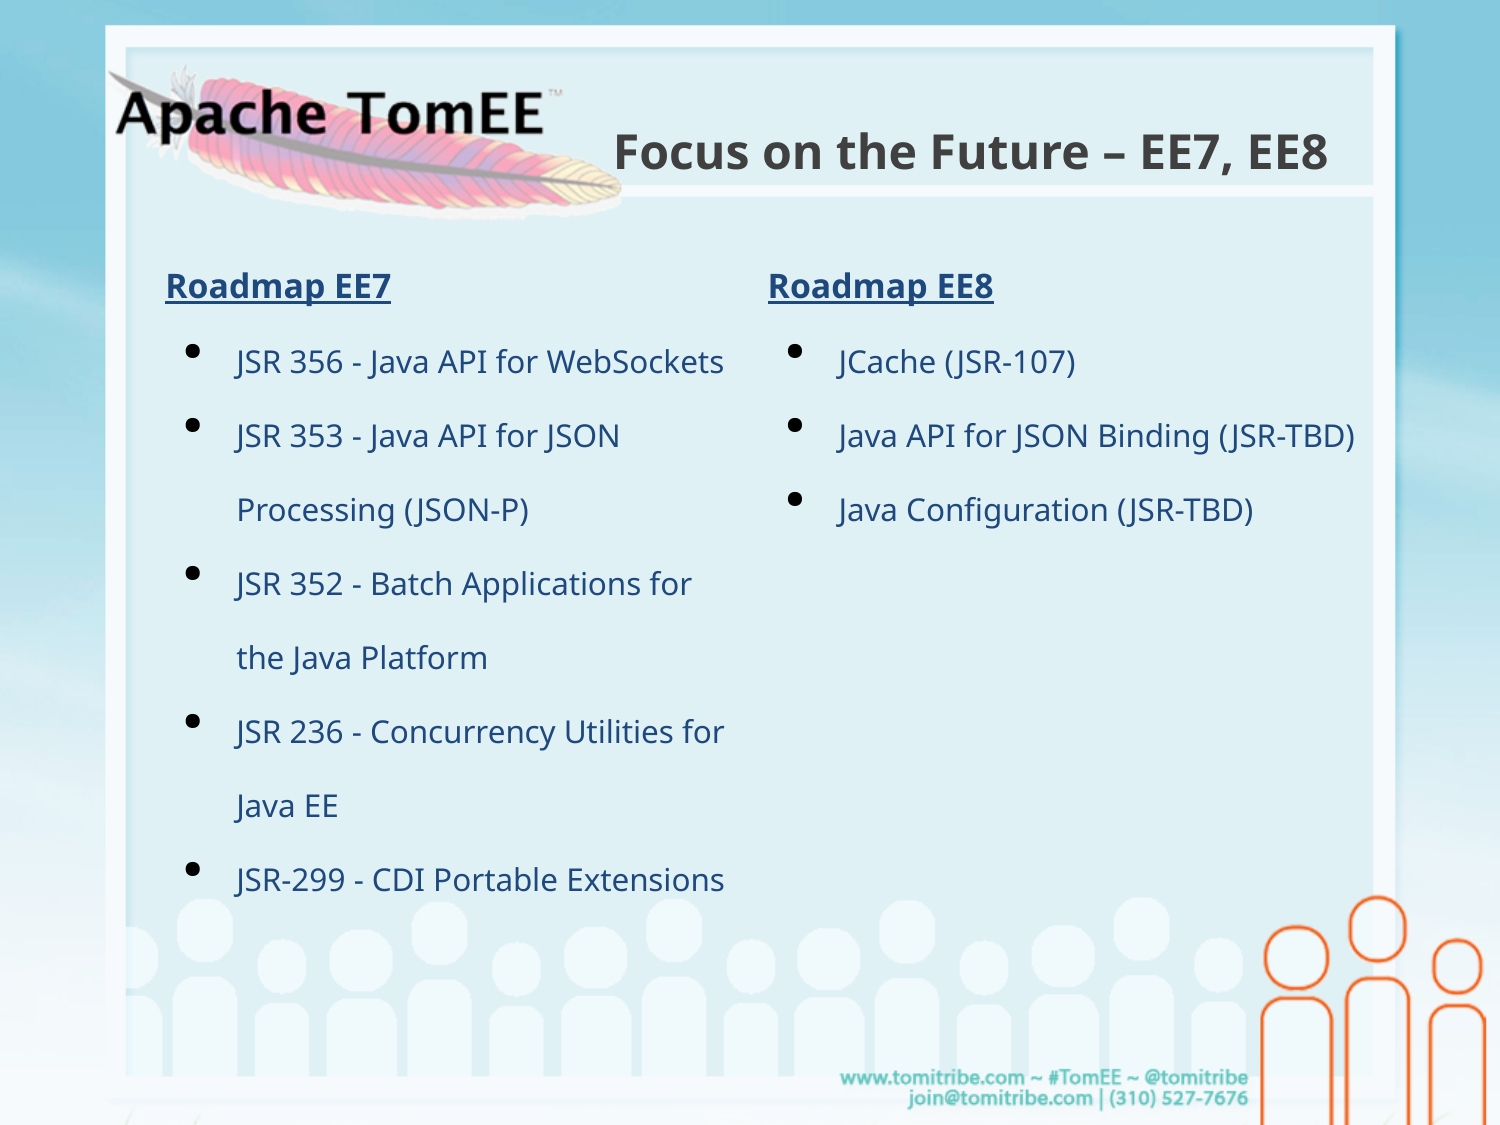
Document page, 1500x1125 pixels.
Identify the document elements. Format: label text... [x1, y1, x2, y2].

list Roadmap EE7 JSR 356 - Java API for WebSockets JSR 353 - Java API for JSON Processing (JSON-P) JSR 352 - Batch Applications for the Java Platform JSR 236 - Concurrency Utilities for Java EE JSR-299 - CDI Portable Extensions [165, 236, 734, 1017]
picture [0, 0, 1500, 1125]
title Focus on the Future – EE7, EE8 [546, 59, 1396, 213]
list Roadmap EE8 JCache (JSR-107) Java API for JSON Binding (JSR-TBD) Java Configuration (JSR-TBD) [767, 236, 1382, 945]
